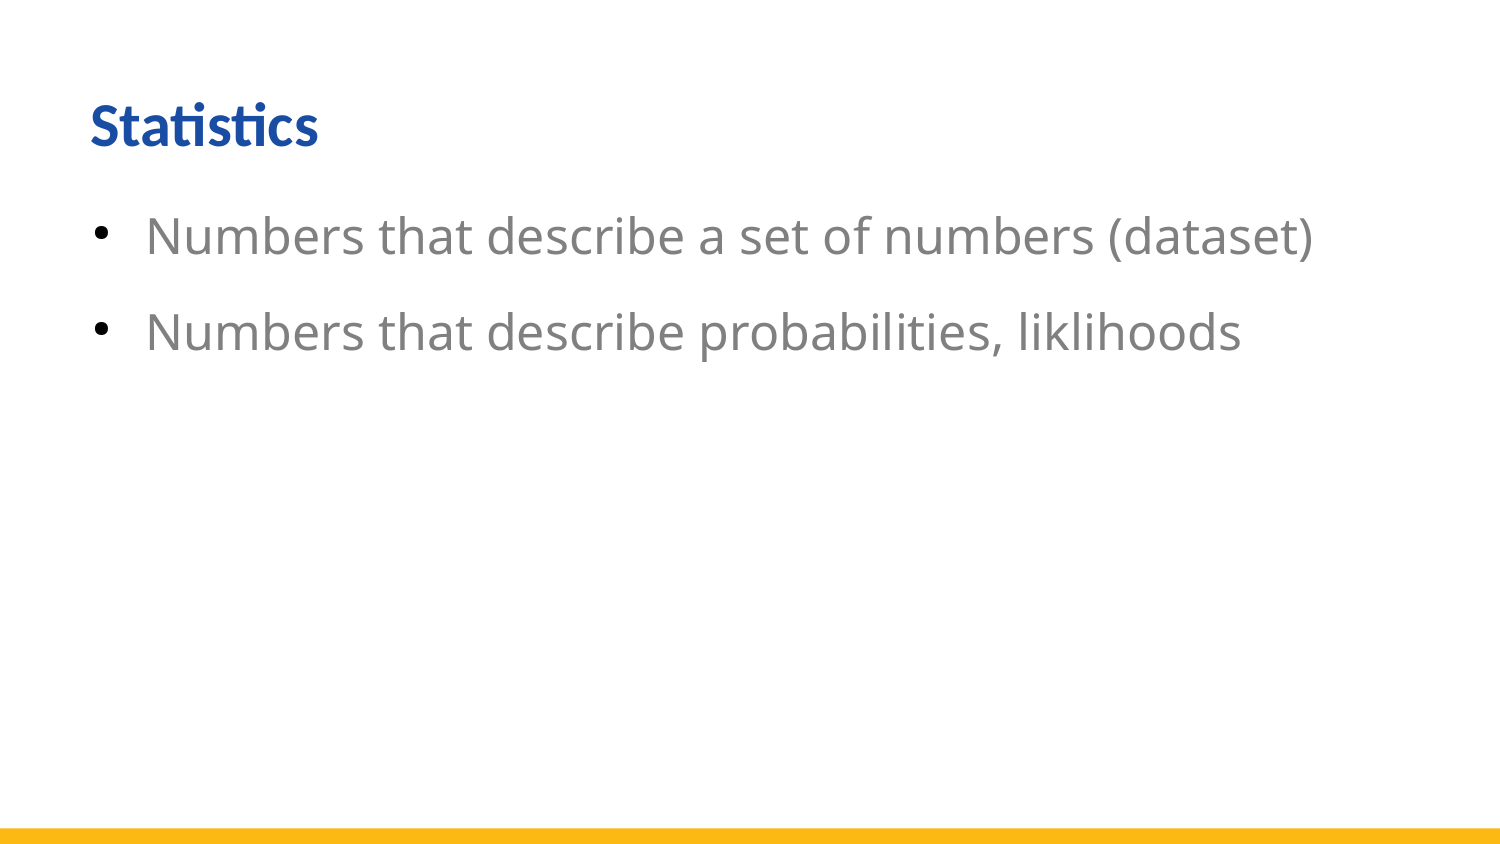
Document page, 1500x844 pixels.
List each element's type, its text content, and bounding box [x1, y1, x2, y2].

list Numbers that describe a set of numbers (dataset) Numbers that describe probabilities, liklihoods [75, 197, 1425, 687]
title Statistics [75, 0, 1425, 197]
